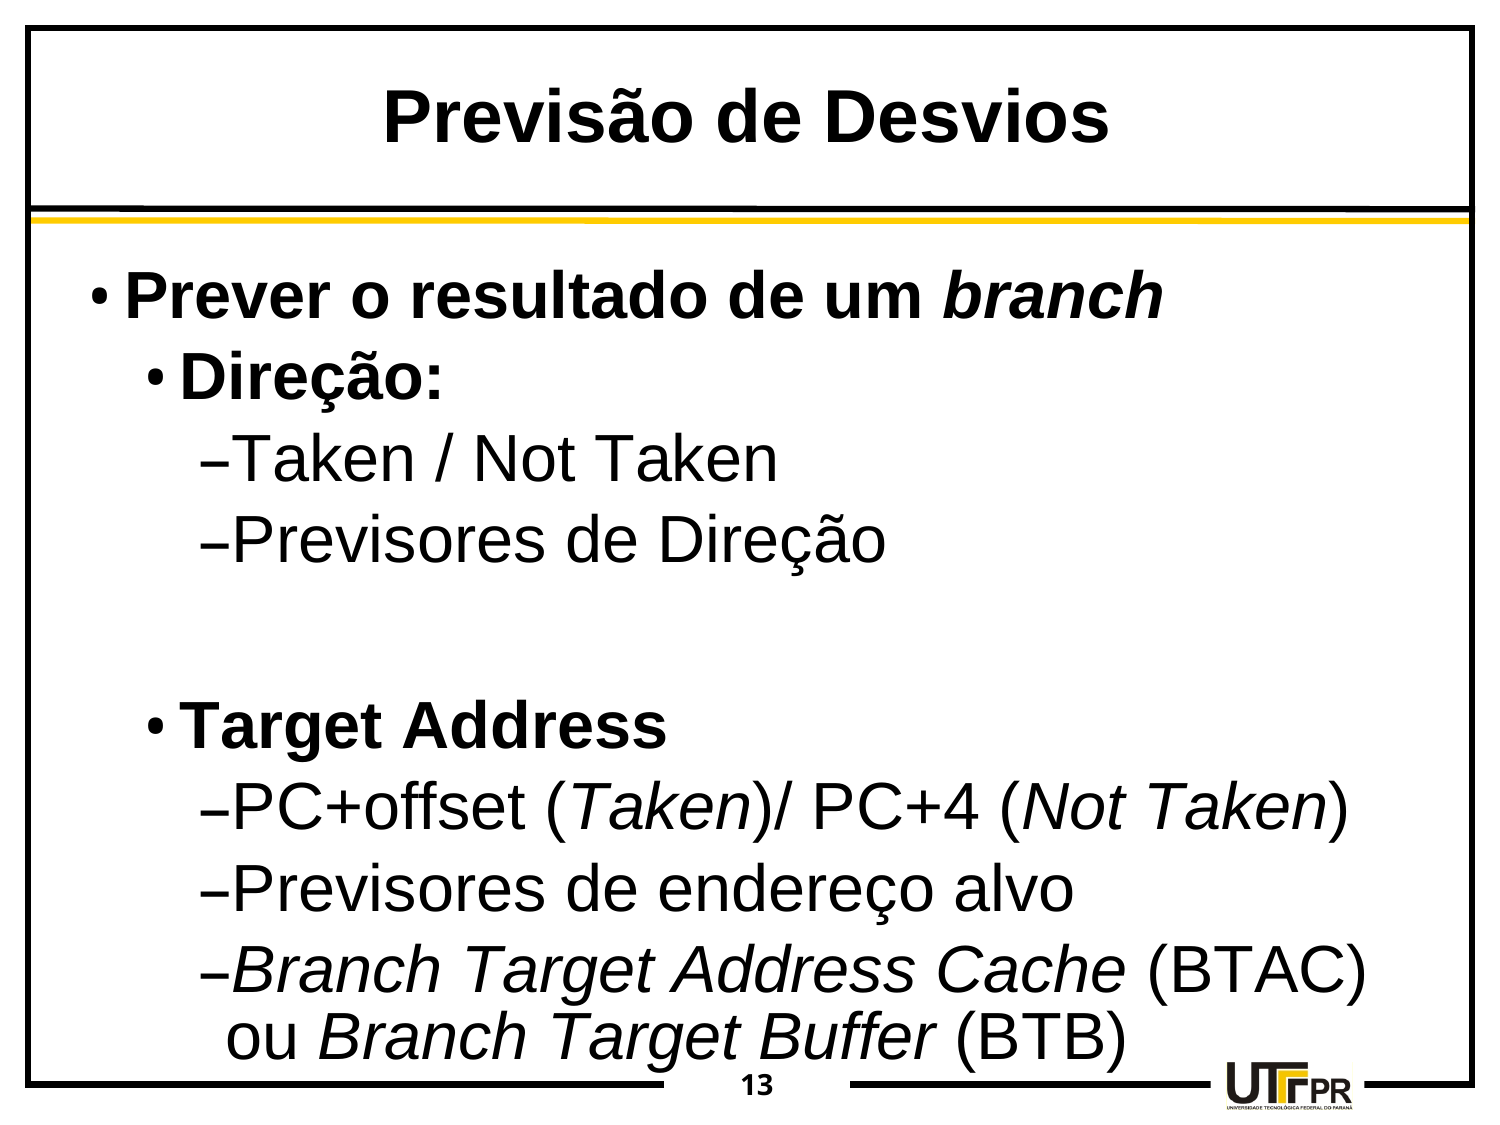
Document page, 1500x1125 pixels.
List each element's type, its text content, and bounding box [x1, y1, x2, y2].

picture [1226, 1075, 1353, 1110]
title Previsão de Desvios [23, 35, 1471, 201]
list Prever o resultado de um branch Direção: Taken / Not Taken Previsores de Direção Target Address PC+offset (Taken)/ PC+4 (Not Taken) Previsores de endereço alvo Branch Target Address Cache (BTAC) ou Branch Target Buffer (BTB) [72, 257, 1428, 1075]
